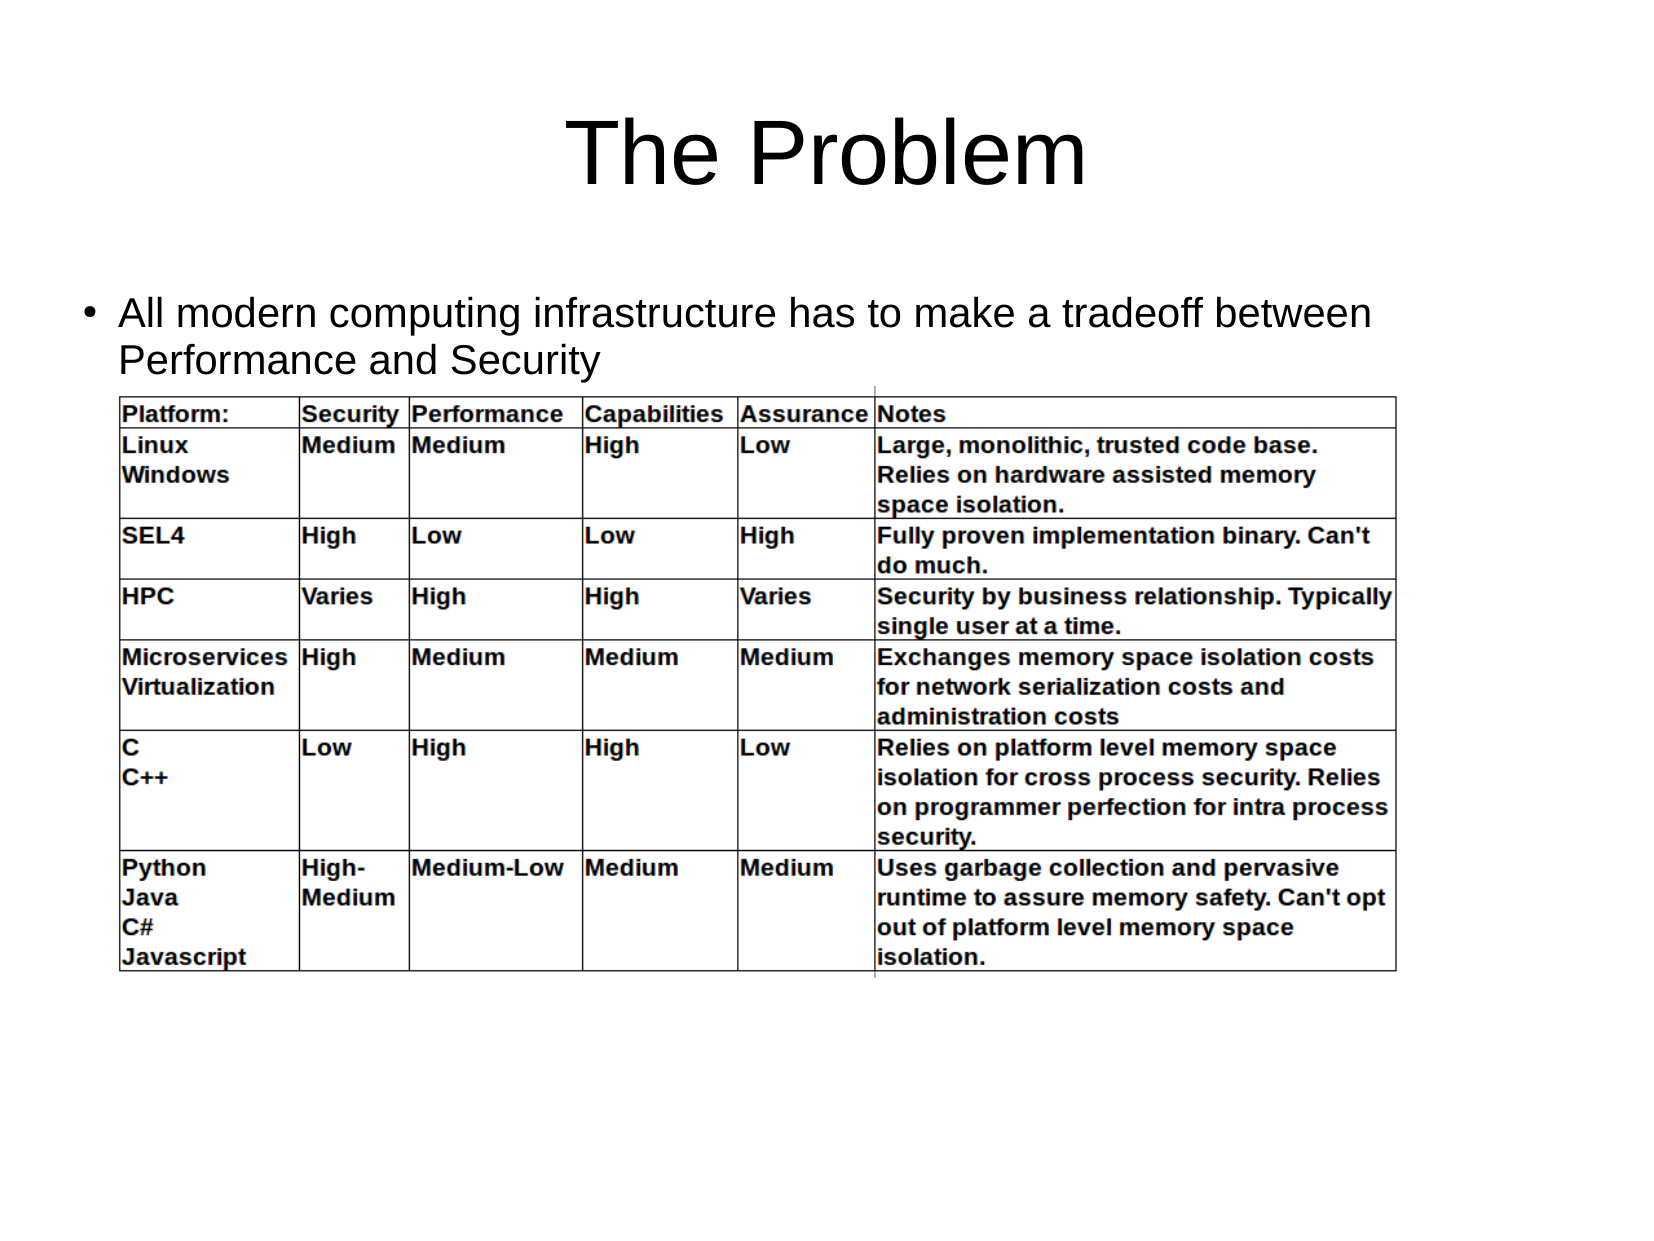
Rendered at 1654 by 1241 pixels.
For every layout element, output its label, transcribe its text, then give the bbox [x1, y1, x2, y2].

title The Problem [82, 49, 1571, 257]
picture [105, 386, 1411, 979]
subtitle All modern computing infrastructure has to make a tradeoff between Performance and Security [82, 290, 1571, 406]
